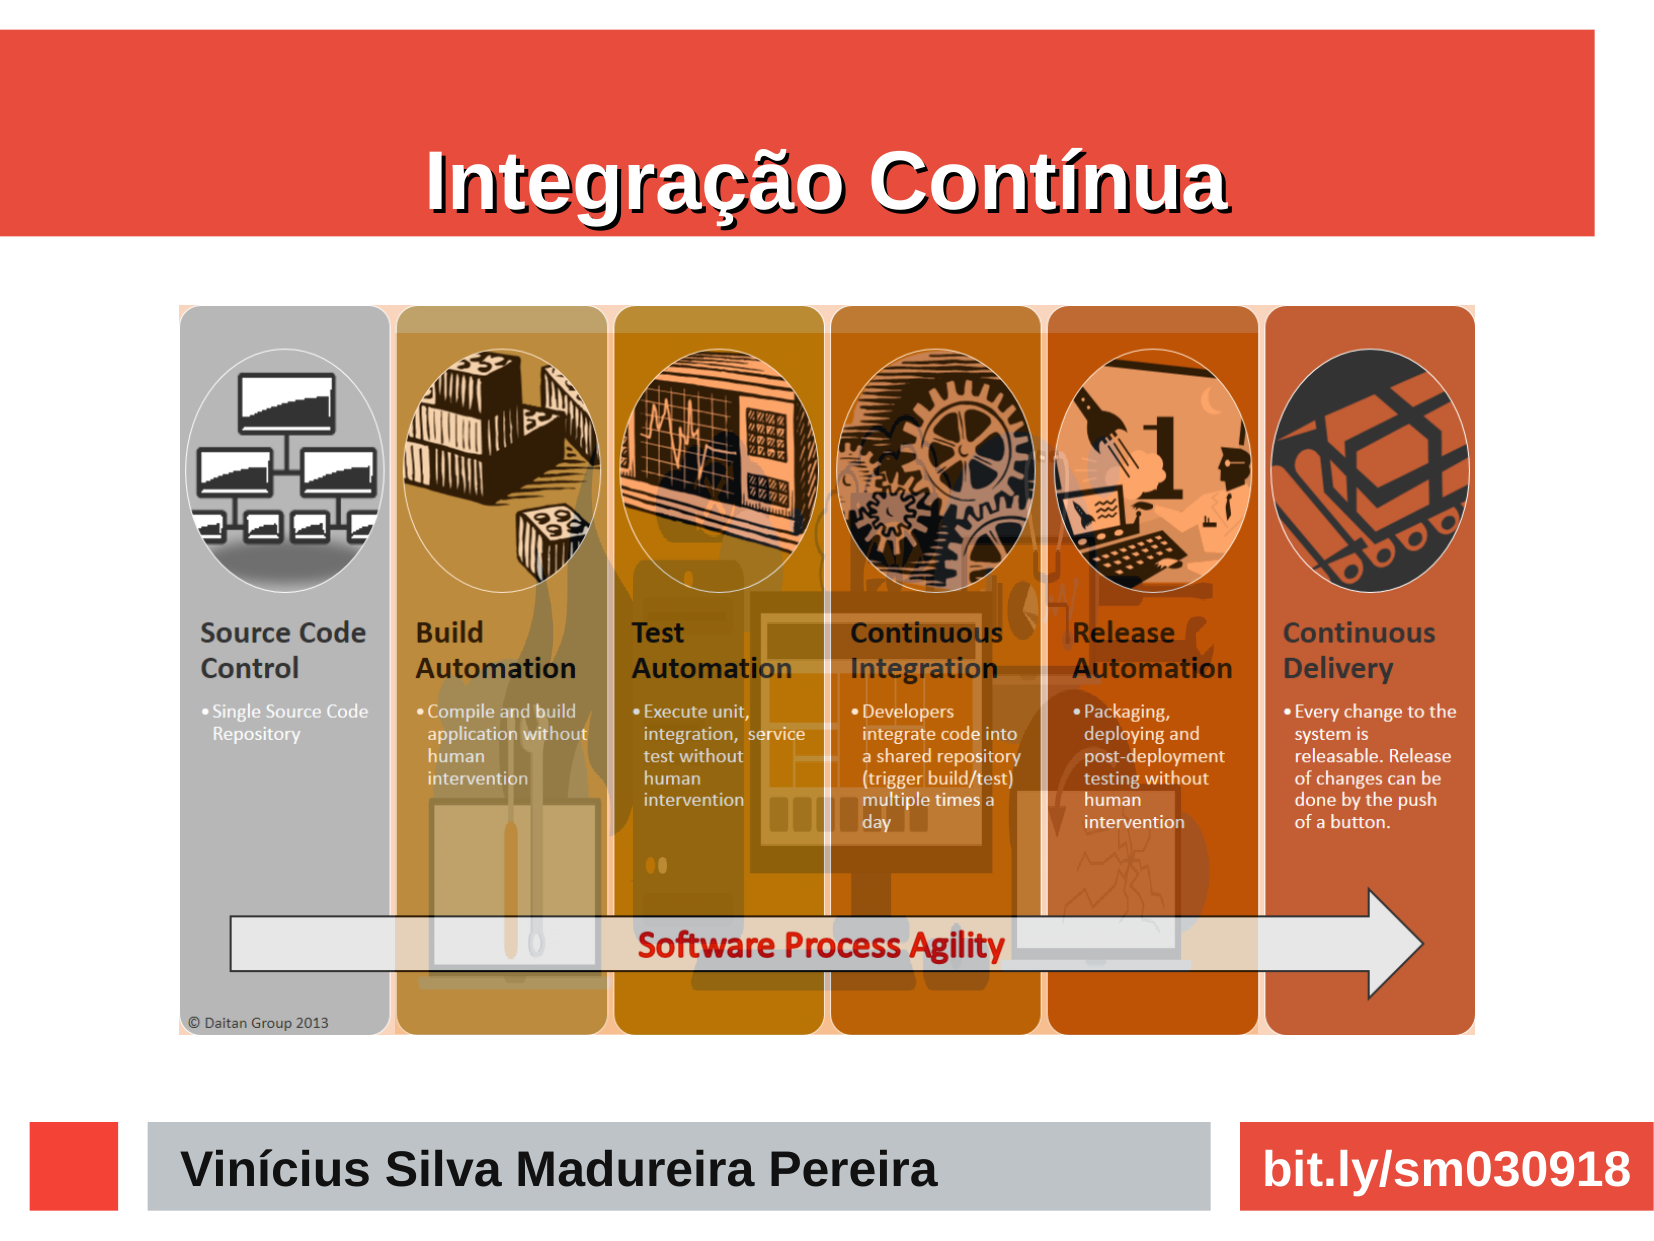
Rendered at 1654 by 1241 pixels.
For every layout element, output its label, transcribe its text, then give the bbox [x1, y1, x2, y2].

title Integração Contínua [333, 124, 1320, 226]
picture [179, 305, 1475, 1035]
text_box Vinícius Silva Madureira Pereira [165, 1133, 1170, 1205]
text_box bit.ly/sm030918 [1228, 1133, 1654, 1205]
